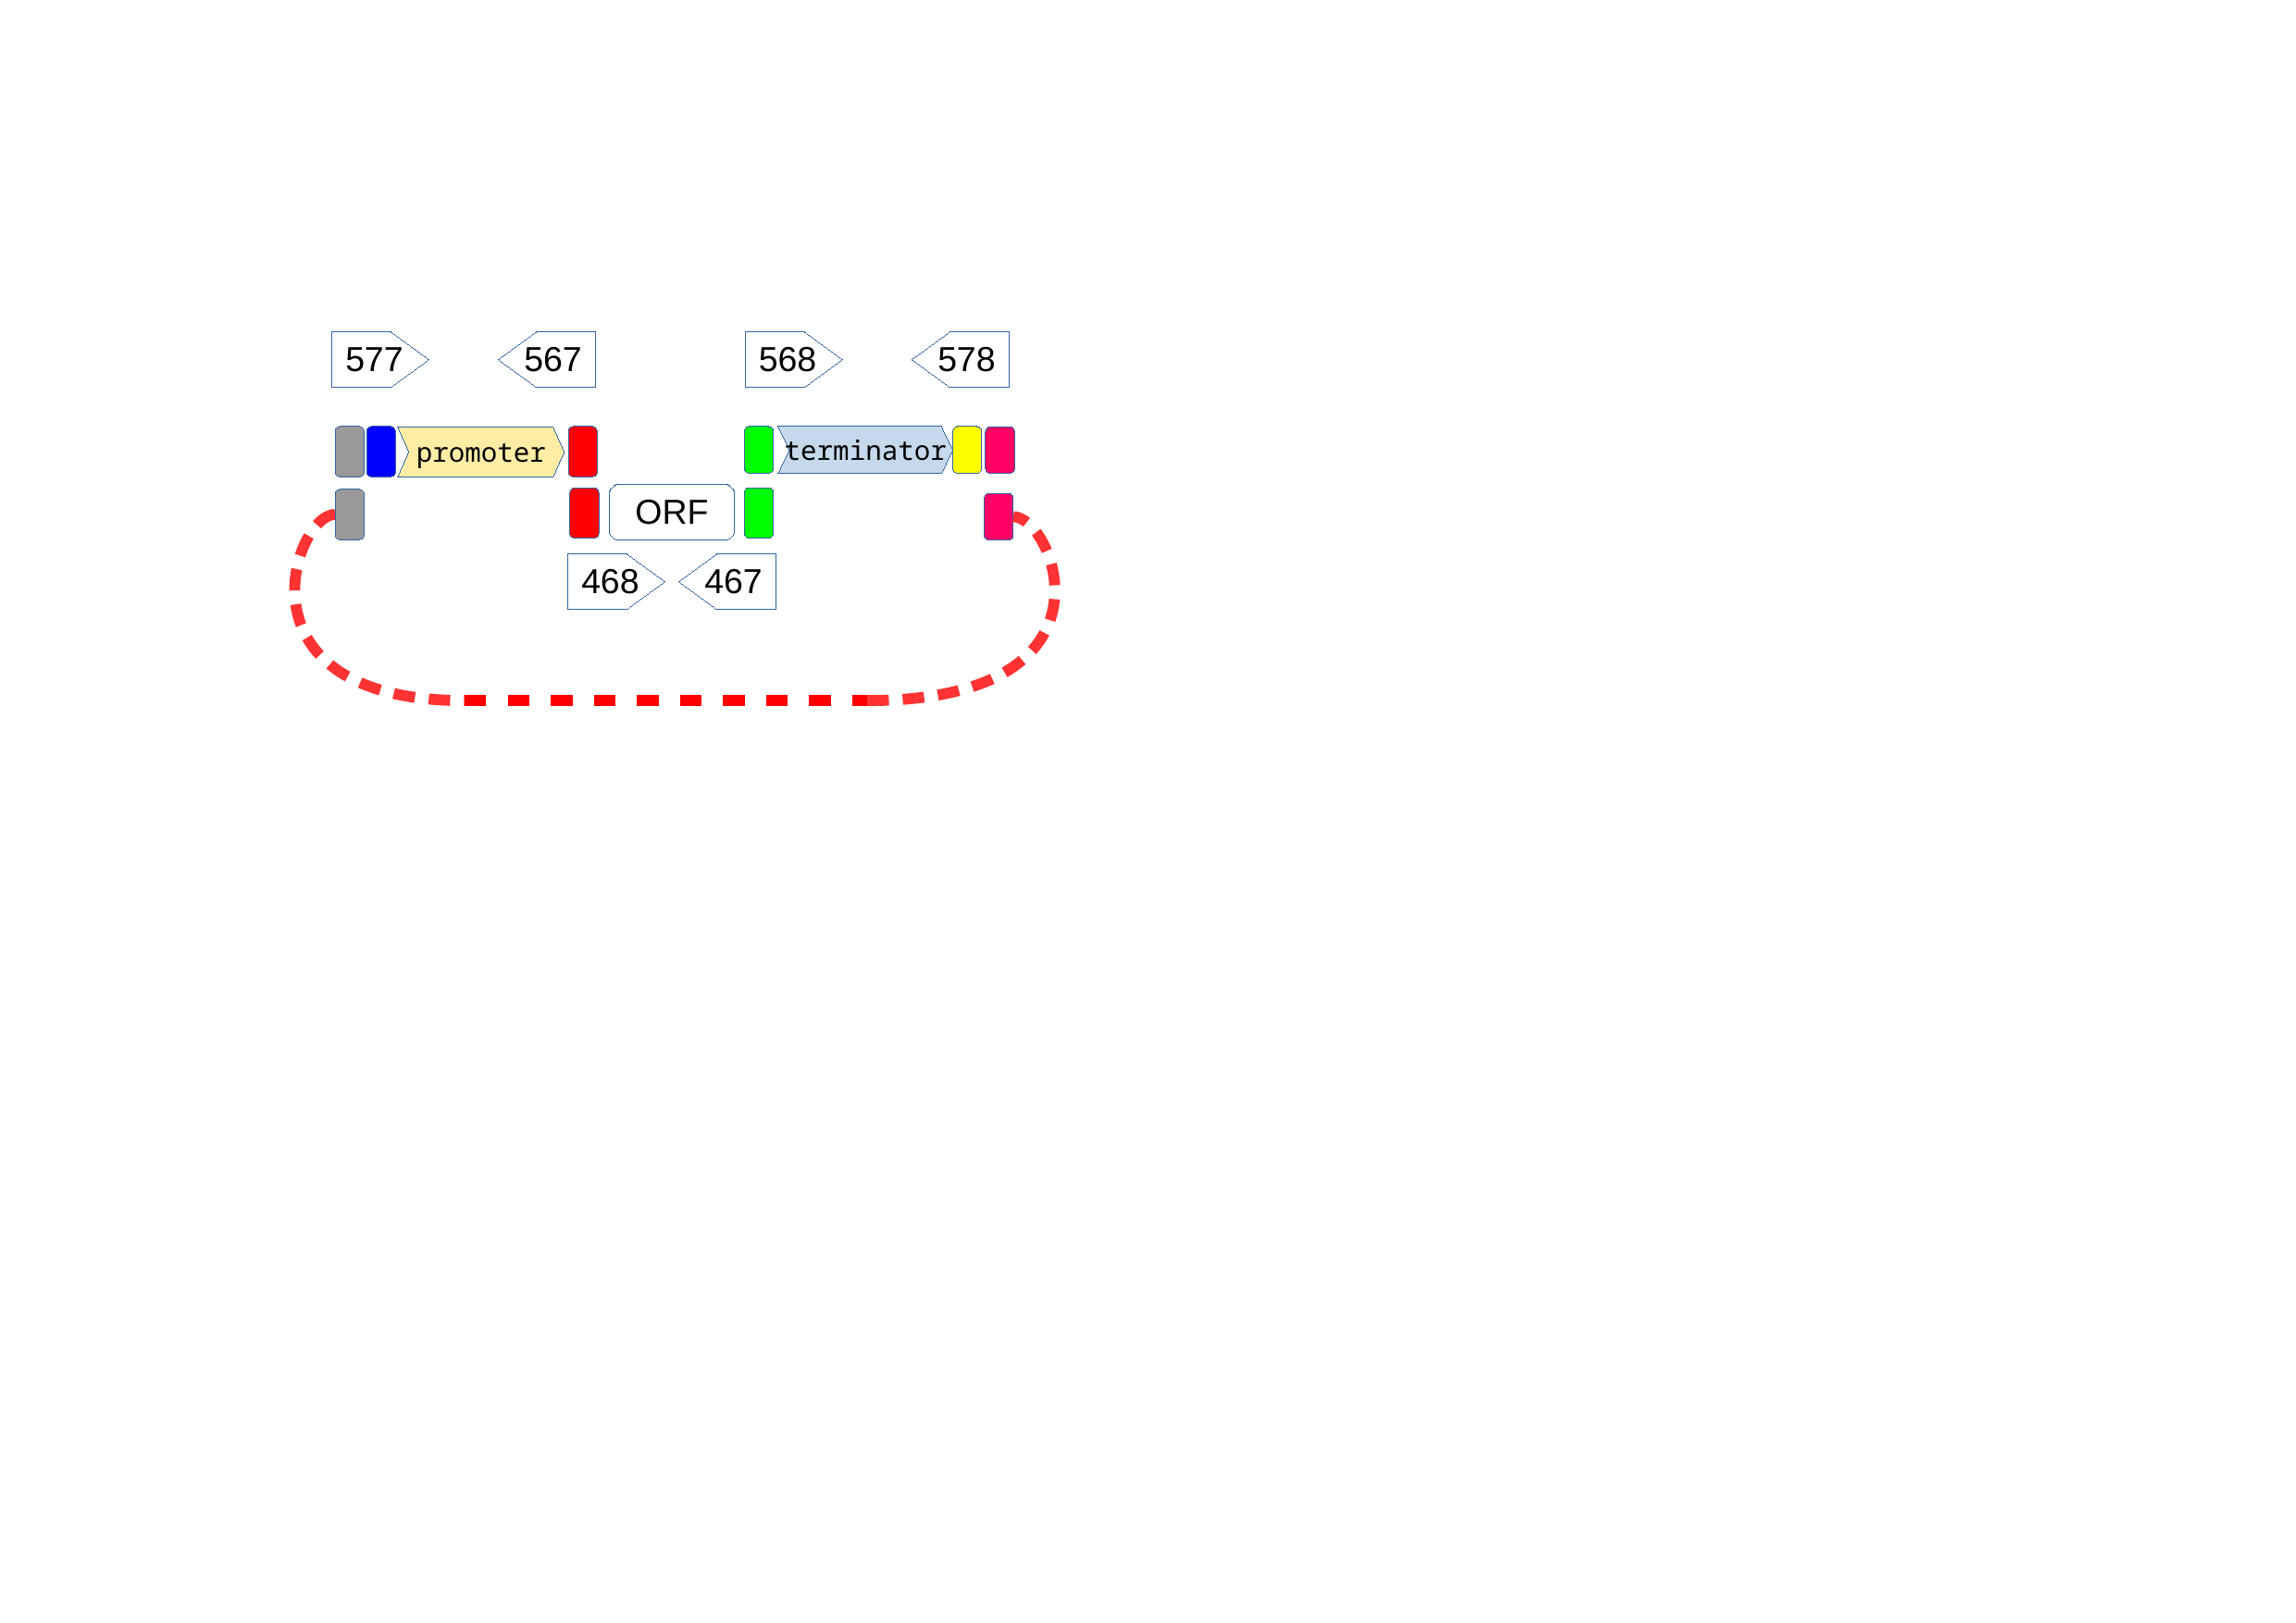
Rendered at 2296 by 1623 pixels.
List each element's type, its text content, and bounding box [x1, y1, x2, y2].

text_box terminator [777, 426, 953, 474]
text_box 568 [745, 331, 843, 388]
text_box [568, 426, 598, 477]
text_box promoter [397, 427, 565, 477]
text_box [366, 426, 396, 477]
text_box 468 [567, 553, 665, 610]
text_box [952, 426, 982, 474]
text_box [985, 427, 1015, 474]
text_box 467 [678, 553, 776, 610]
text_box [569, 488, 600, 539]
text_box [335, 489, 365, 540]
text_box [744, 488, 774, 539]
text_box [335, 426, 365, 477]
text_box ORF [609, 484, 735, 540]
text_box 577 [331, 331, 429, 388]
text_box 578 [912, 331, 1010, 388]
text_box [984, 493, 1013, 540]
text_box 567 [498, 331, 596, 388]
text_box [744, 426, 774, 474]
